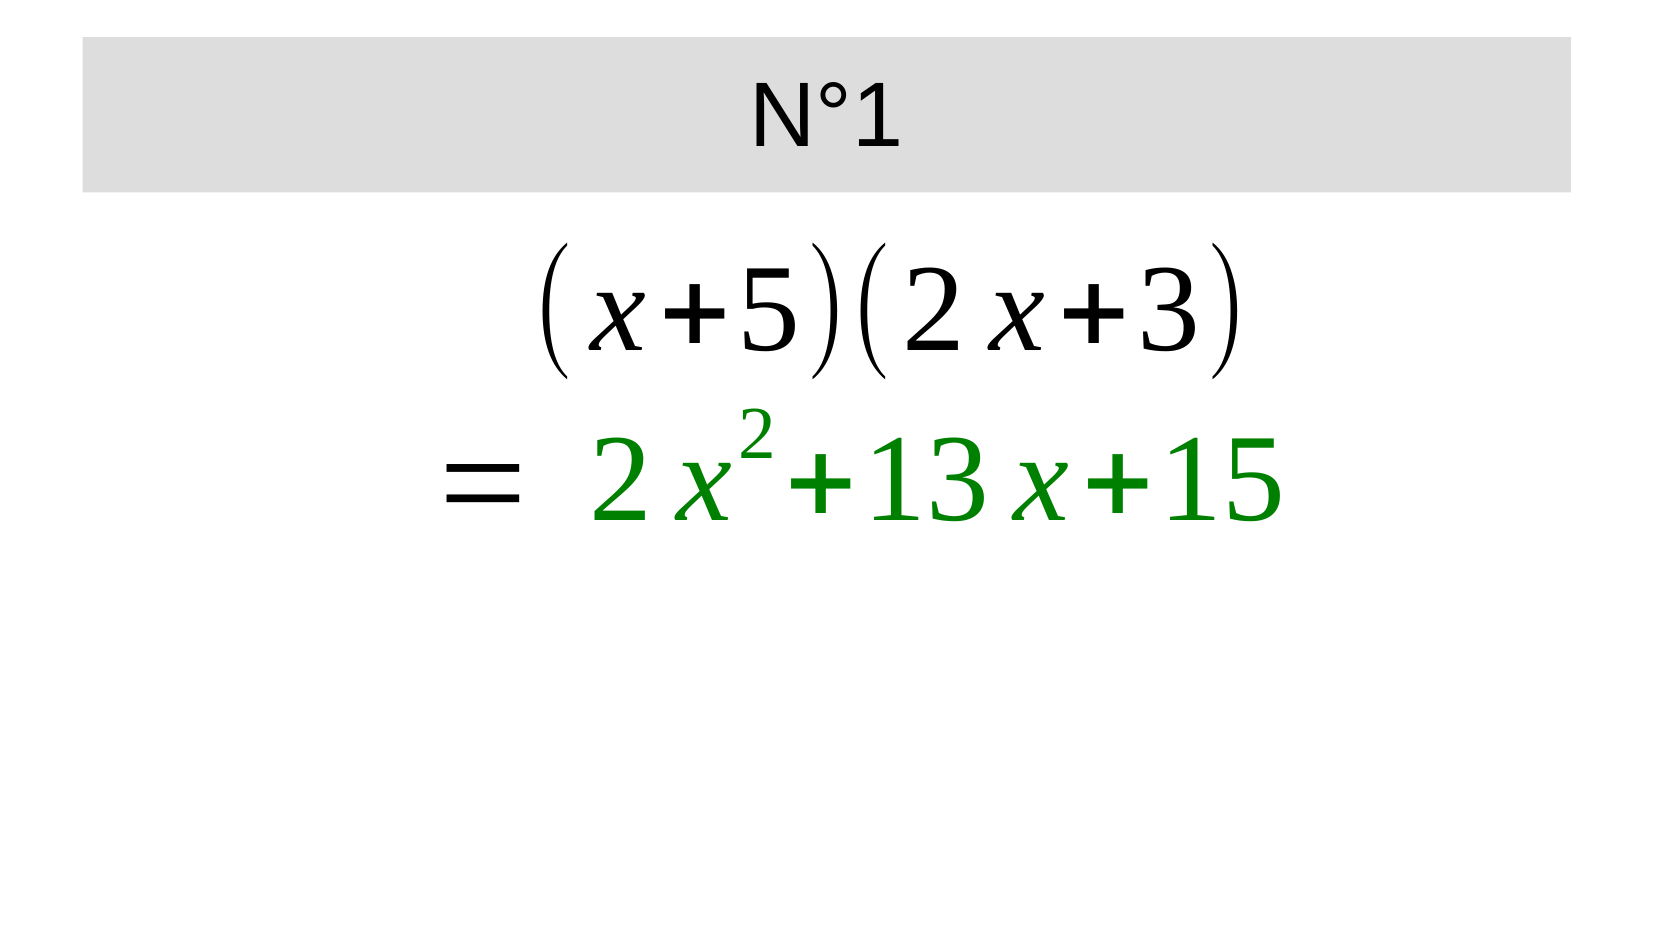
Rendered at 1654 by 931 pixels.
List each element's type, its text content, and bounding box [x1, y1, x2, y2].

chart [417, 236, 1292, 548]
title N°1 [82, 37, 1571, 193]
